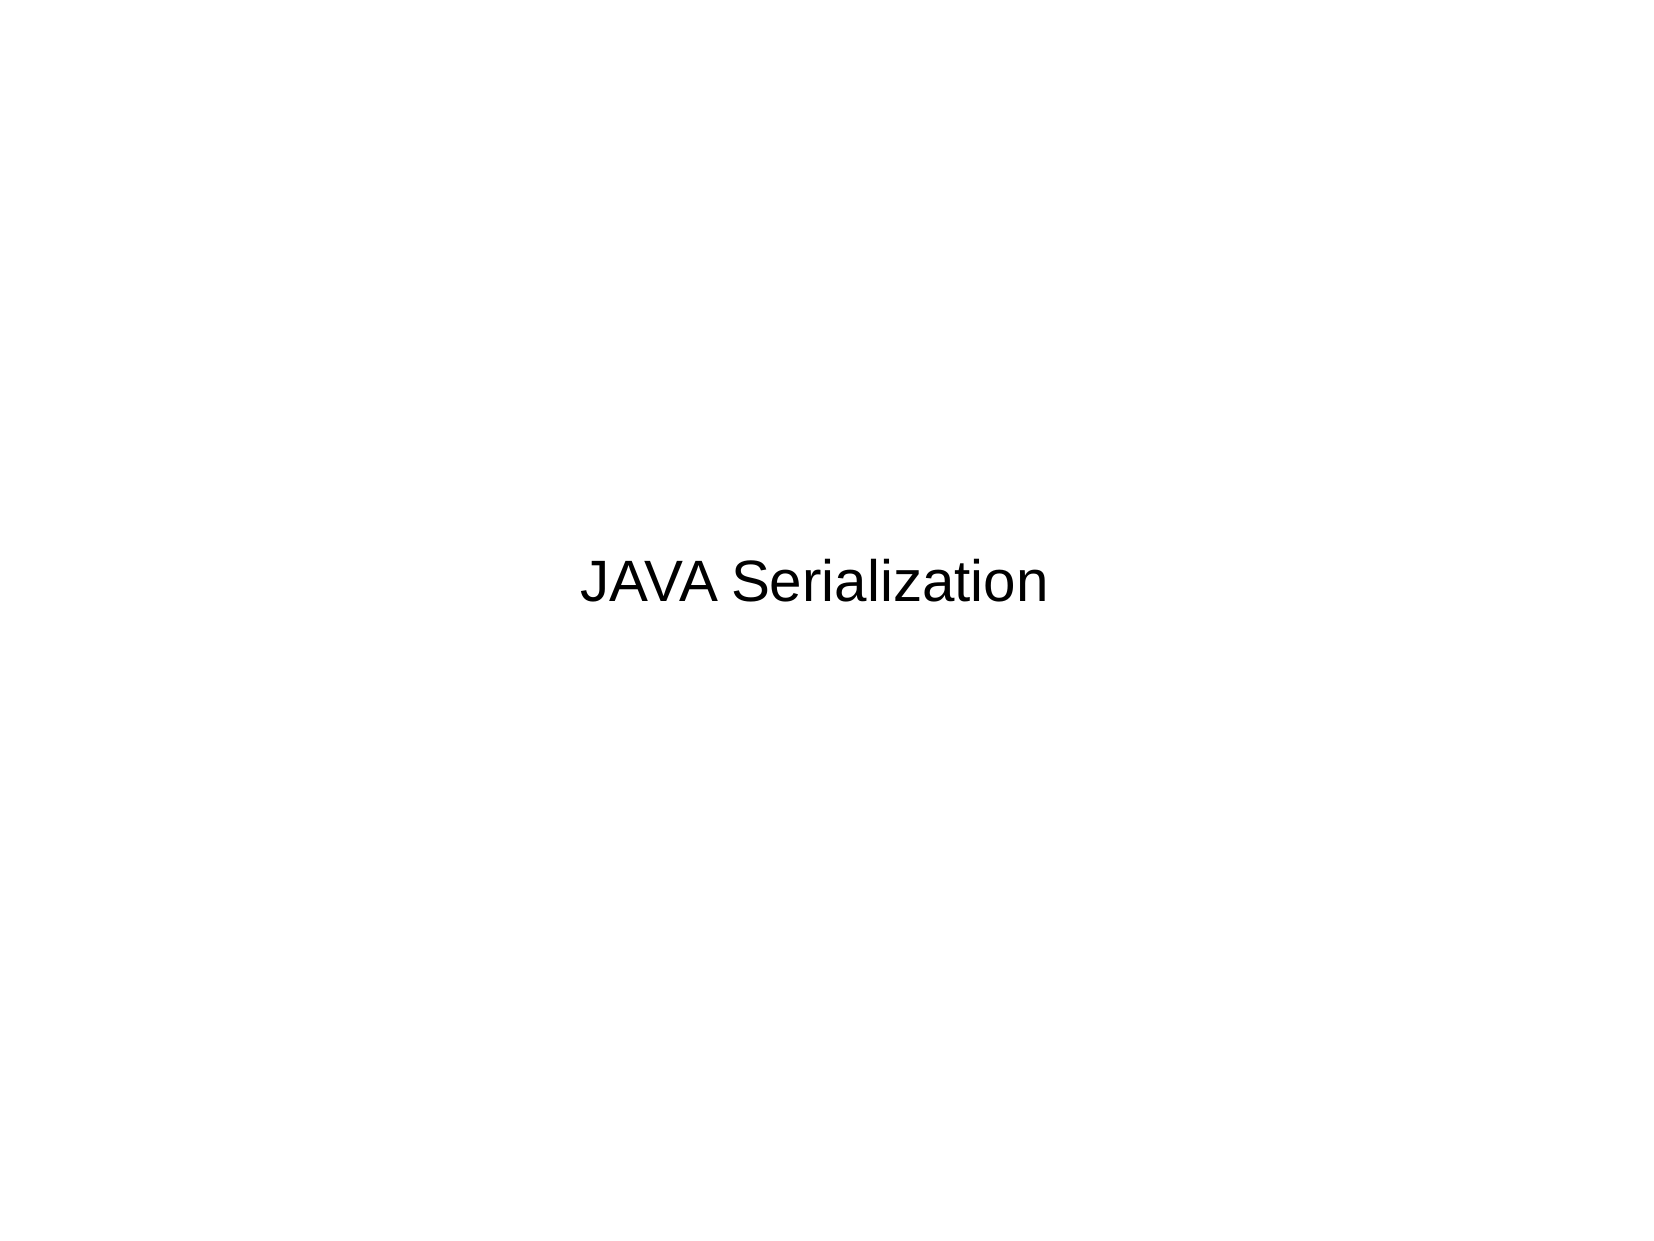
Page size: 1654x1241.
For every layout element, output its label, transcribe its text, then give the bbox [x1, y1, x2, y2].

title JAVA Serialization [70, 477, 1560, 686]
